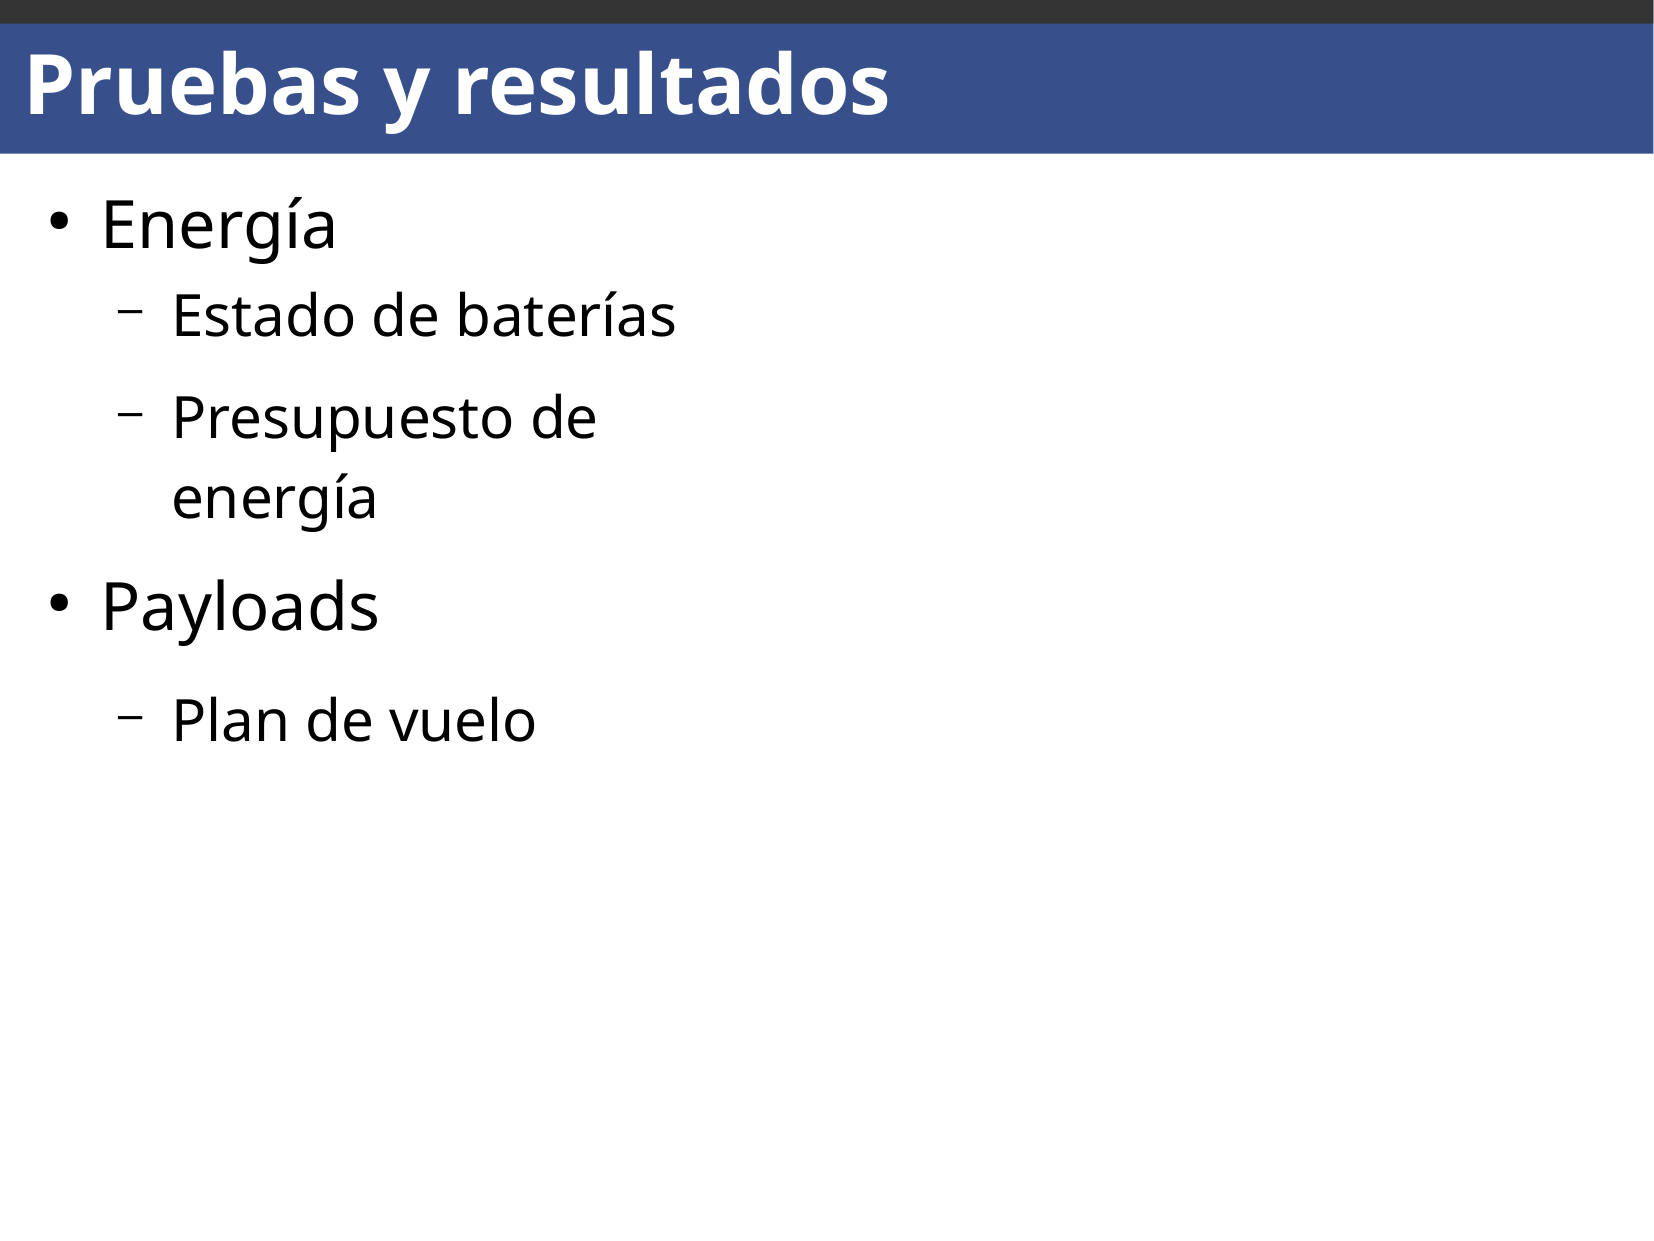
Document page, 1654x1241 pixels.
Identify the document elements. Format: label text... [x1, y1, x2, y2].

list Energía Estado de baterías Presupuesto de energía Payloads Plan de vuelo [29, 177, 808, 1189]
title Pruebas y resultados [23, 17, 1630, 148]
